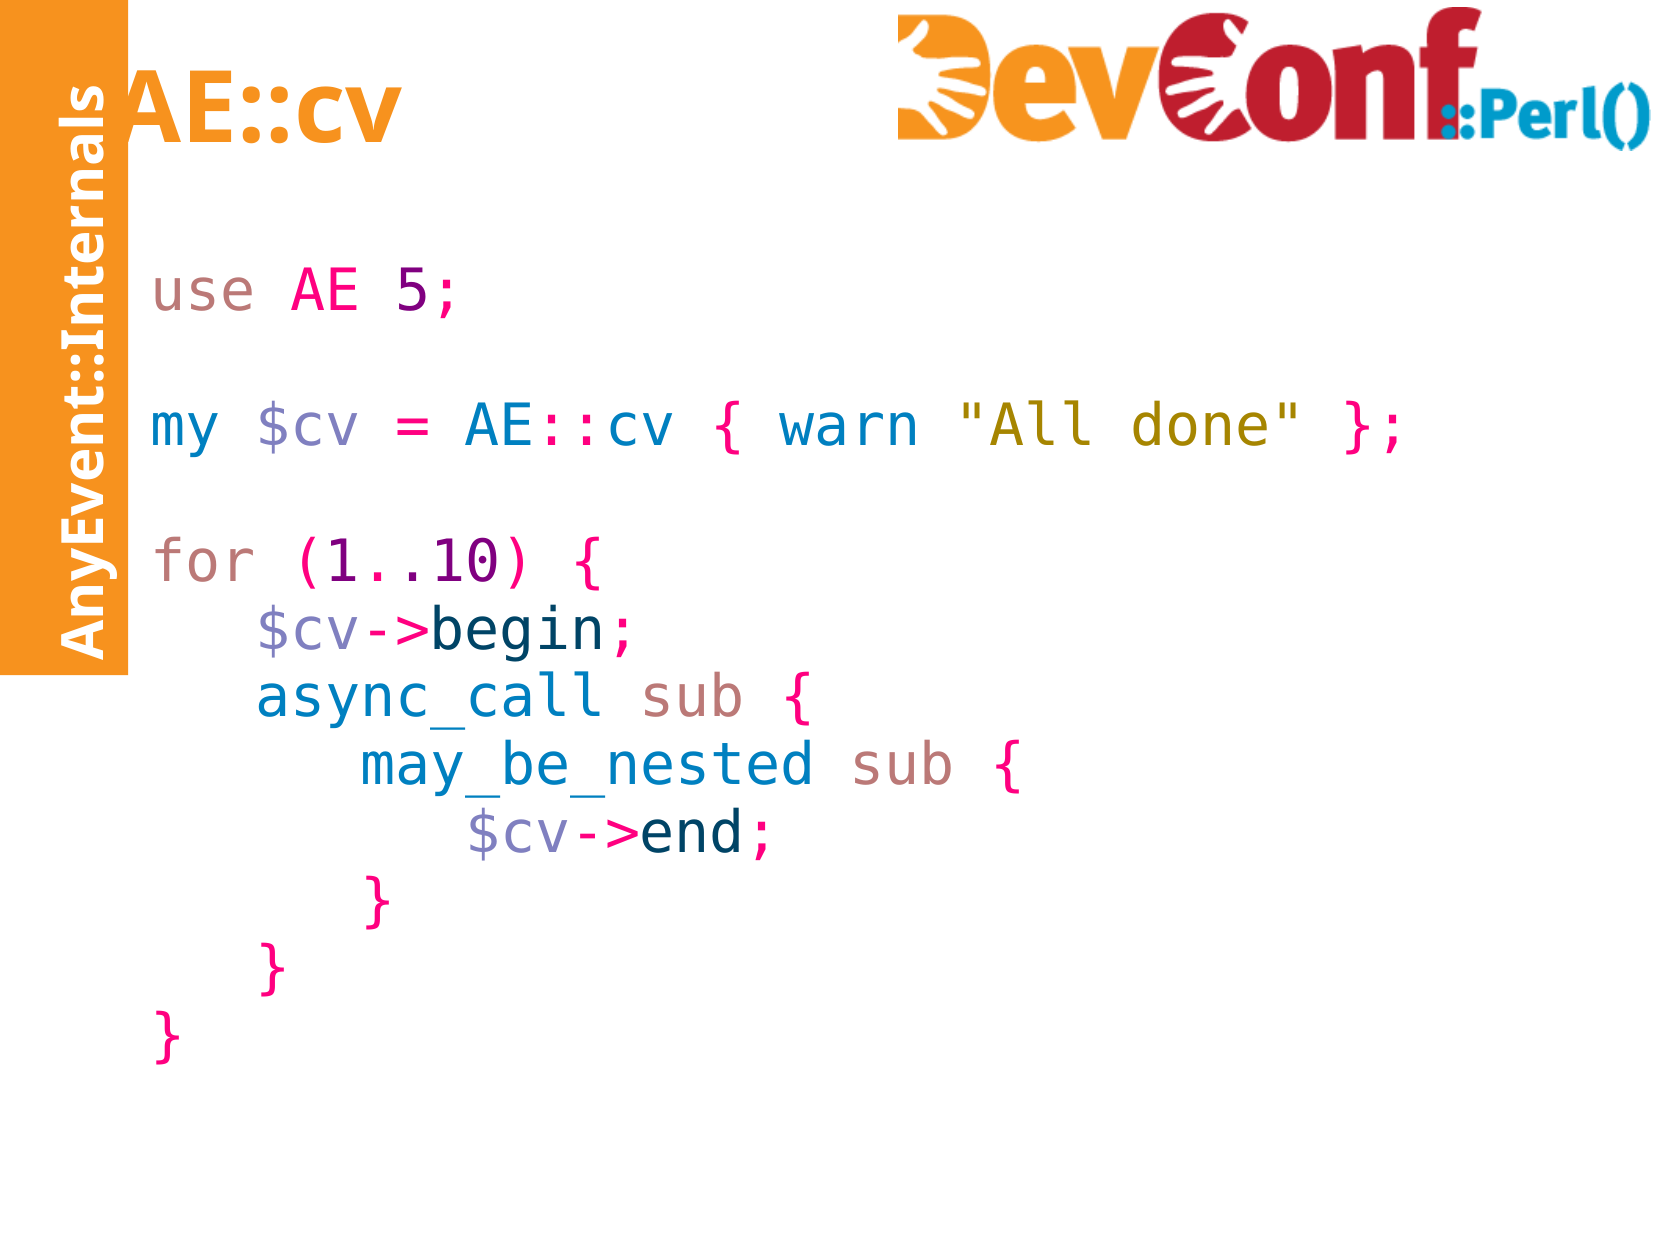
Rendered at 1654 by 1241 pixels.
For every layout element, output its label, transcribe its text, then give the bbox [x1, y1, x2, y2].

title AE::cv [112, 45, 901, 162]
text_box use AE 5; my $cv = AE::cv { warn "All done" }; for (1..10) { $cv->begin; async_call sub { may_be_nested sub { $cv->end; } } } [150, 188, 1576, 1070]
picture [898, 7, 1651, 151]
text_box AnyEvent::Internals [0, 0, 84, 676]
